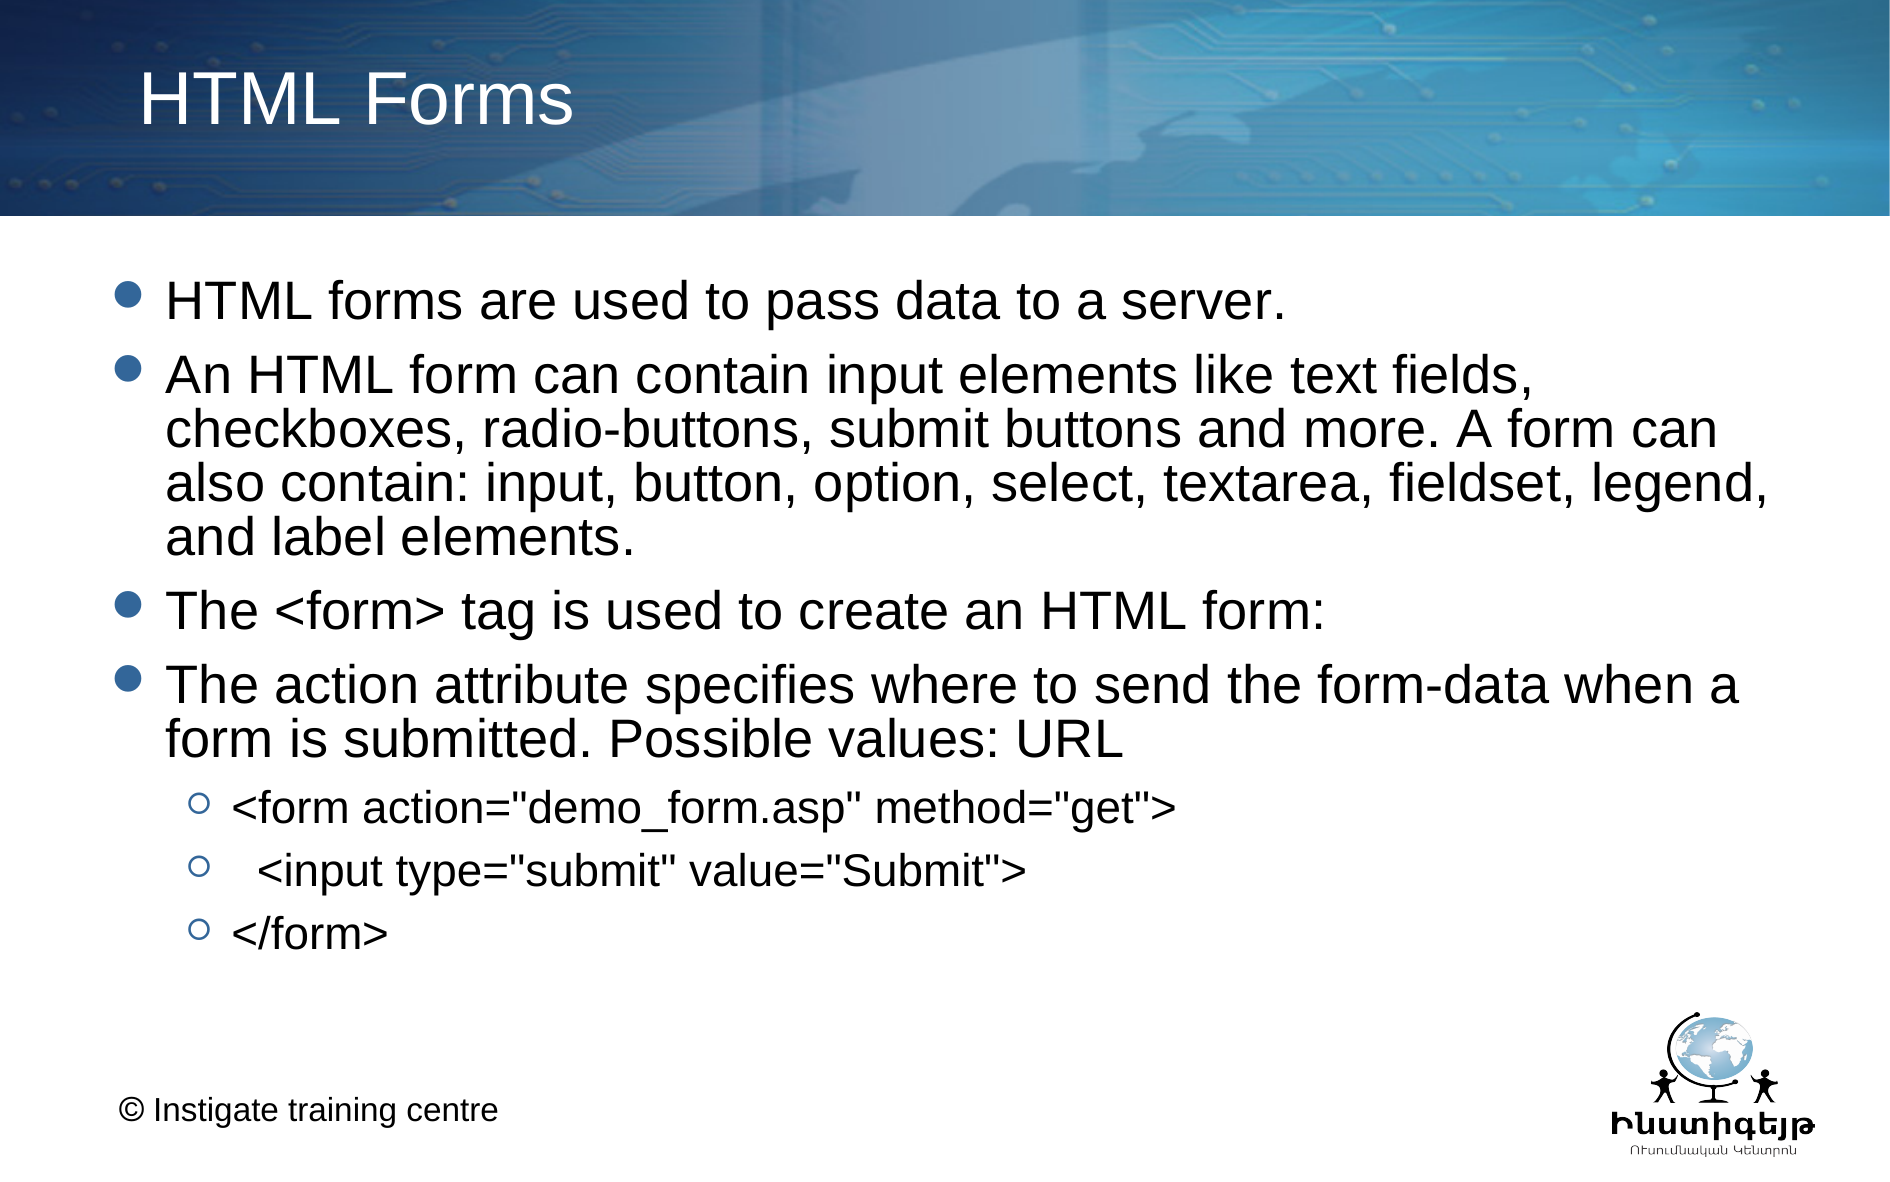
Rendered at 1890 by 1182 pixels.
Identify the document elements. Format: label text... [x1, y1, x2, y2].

picture [0, 0, 1890, 216]
picture [1612, 1012, 1815, 1157]
list HTML forms are used to pass data to a server. An HTML form can contain input elements like text fields, checkboxes, radio-buttons, submit buttons and more. A form can also contain: input, button, option, select, textarea, fieldset, legend, and label elements. The <form> tag is used to create an HTML form: The action attribute specifies where to send the form-data when a form is submitted. Possible values: URL <form action="demo_form.asp" method="get"> <input type="submit" value="Submit"> </form> [110, 276, 1801, 299]
